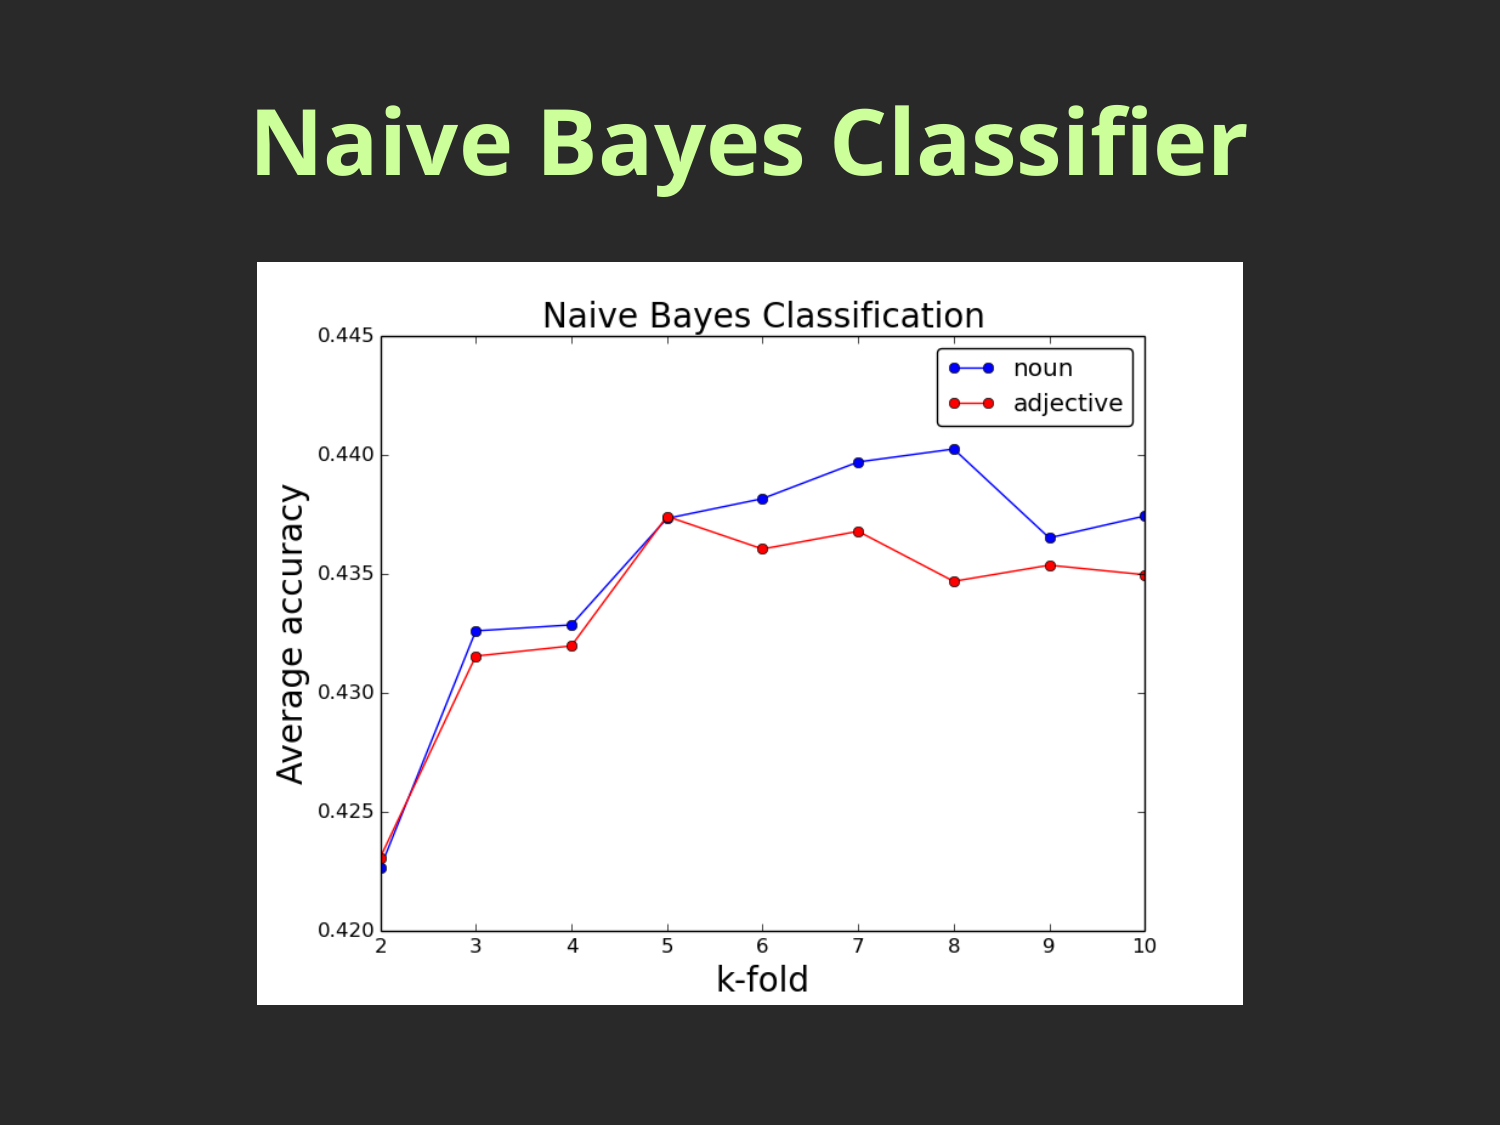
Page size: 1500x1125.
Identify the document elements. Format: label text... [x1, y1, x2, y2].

picture [257, 262, 1243, 1005]
title Naive Bayes Classifier [75, 45, 1426, 233]
